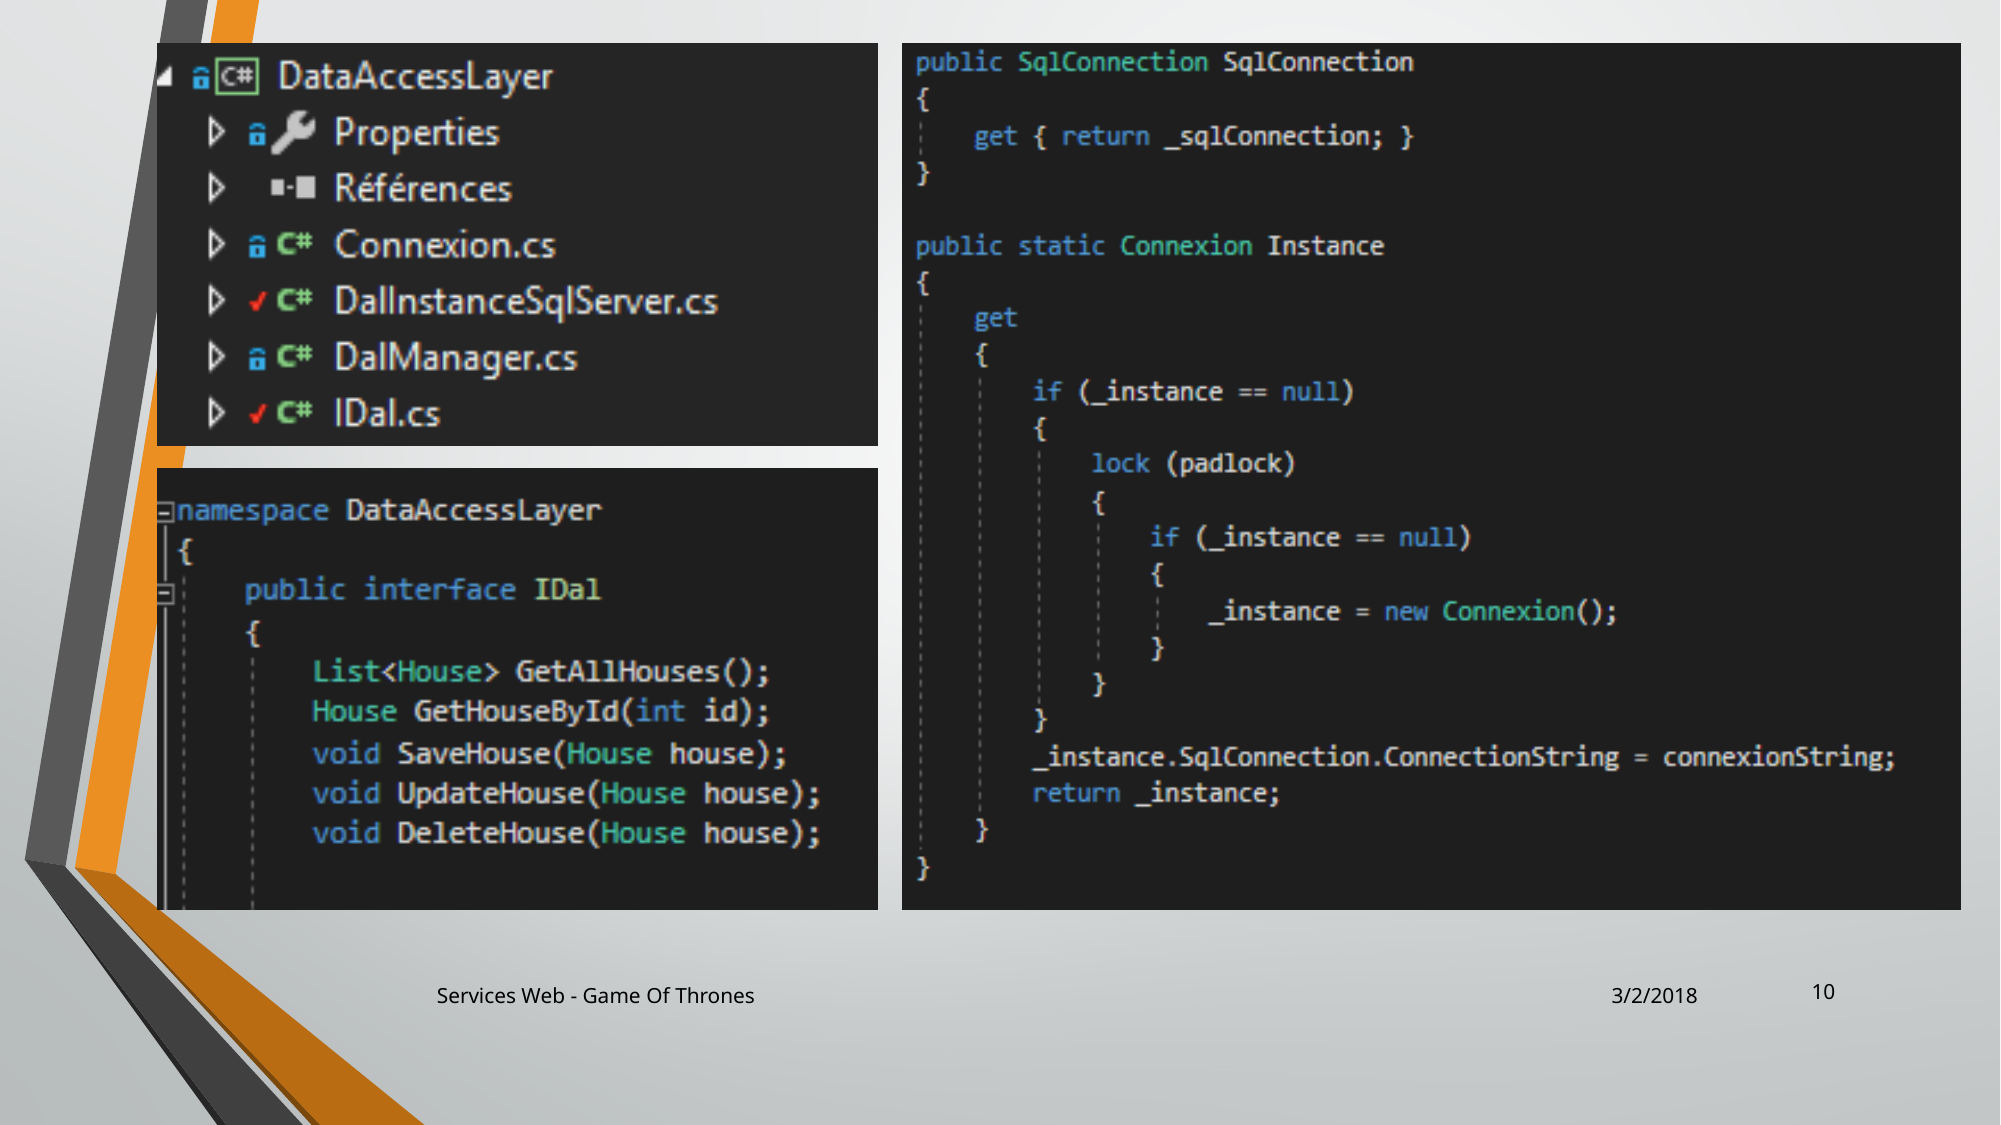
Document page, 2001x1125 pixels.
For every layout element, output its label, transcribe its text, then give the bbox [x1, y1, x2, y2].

text_box Services Web - Game Of Thrones [421, 965, 1585, 1025]
text_box 3/2/2018 [1596, 965, 1785, 1025]
picture [902, 43, 1961, 910]
text_box ‹#› [1796, 962, 1887, 1023]
picture [157, 468, 878, 910]
picture [157, 43, 878, 447]
